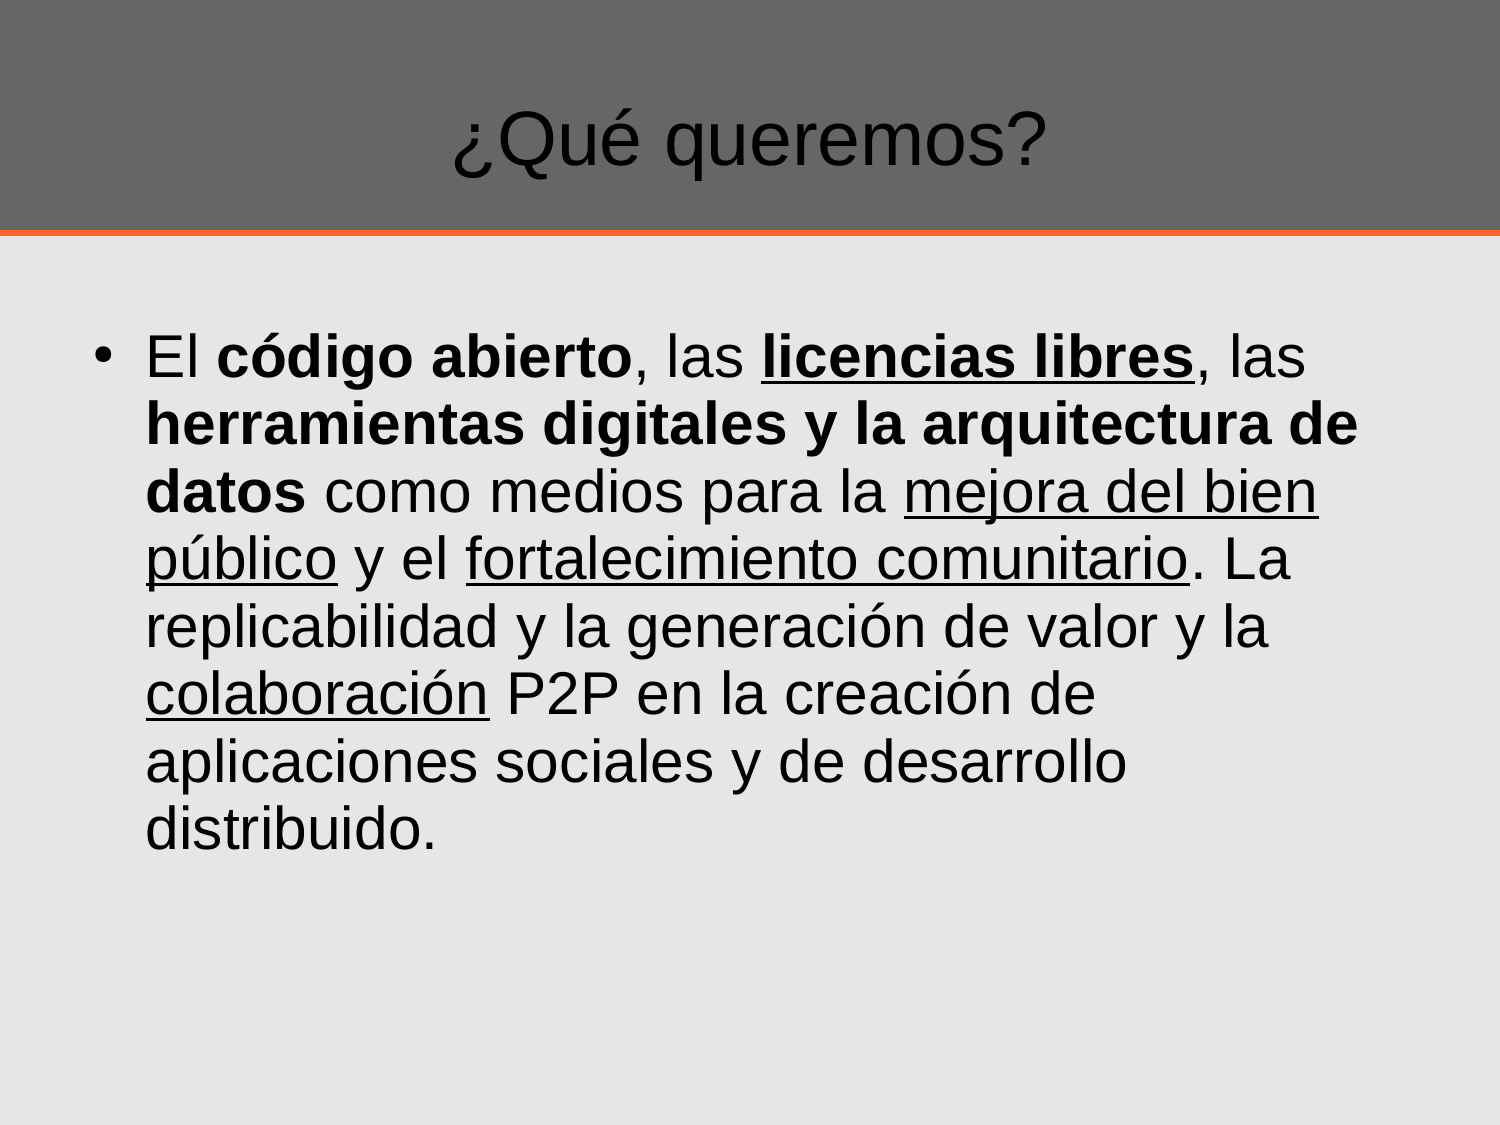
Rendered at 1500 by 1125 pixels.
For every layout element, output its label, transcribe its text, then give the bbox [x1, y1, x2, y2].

list El código abierto, las licencias libres, las herramientas digitales y la arquitectura de datos como medios para la mejora del bien público y el fortalecimiento comunitario. La replicabilidad y la generación de valor y la colaboración P2P en la creación de aplicaciones sociales y de desarrollo distribuido. [75, 322, 1425, 975]
title ¿Qué queremos? [75, 44, 1425, 233]
